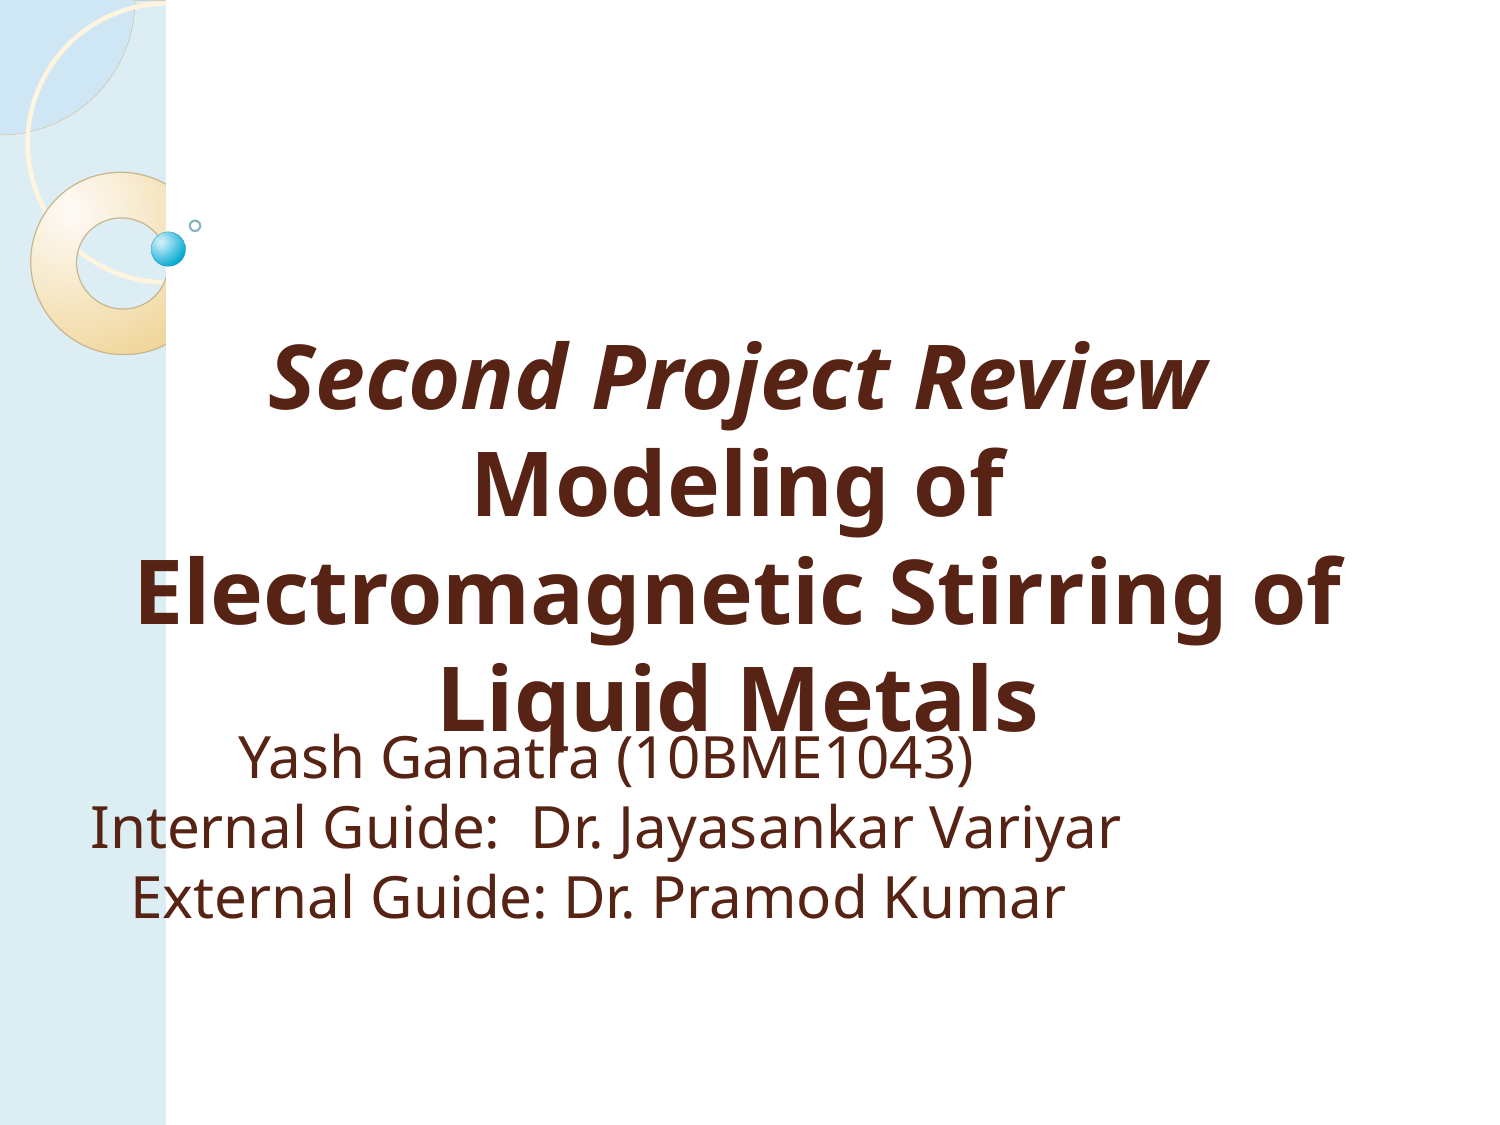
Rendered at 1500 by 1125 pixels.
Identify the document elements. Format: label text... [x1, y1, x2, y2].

subtitle Yash Ganatra (10BME1043) Internal Guide: Dr. Jayasankar Variyar External Guide: Dr. Pramod Kumar [24, 712, 1188, 1013]
title Second Project Review Modeling of Electromagnetic Stirring of Liquid Metals [99, 312, 1375, 554]
